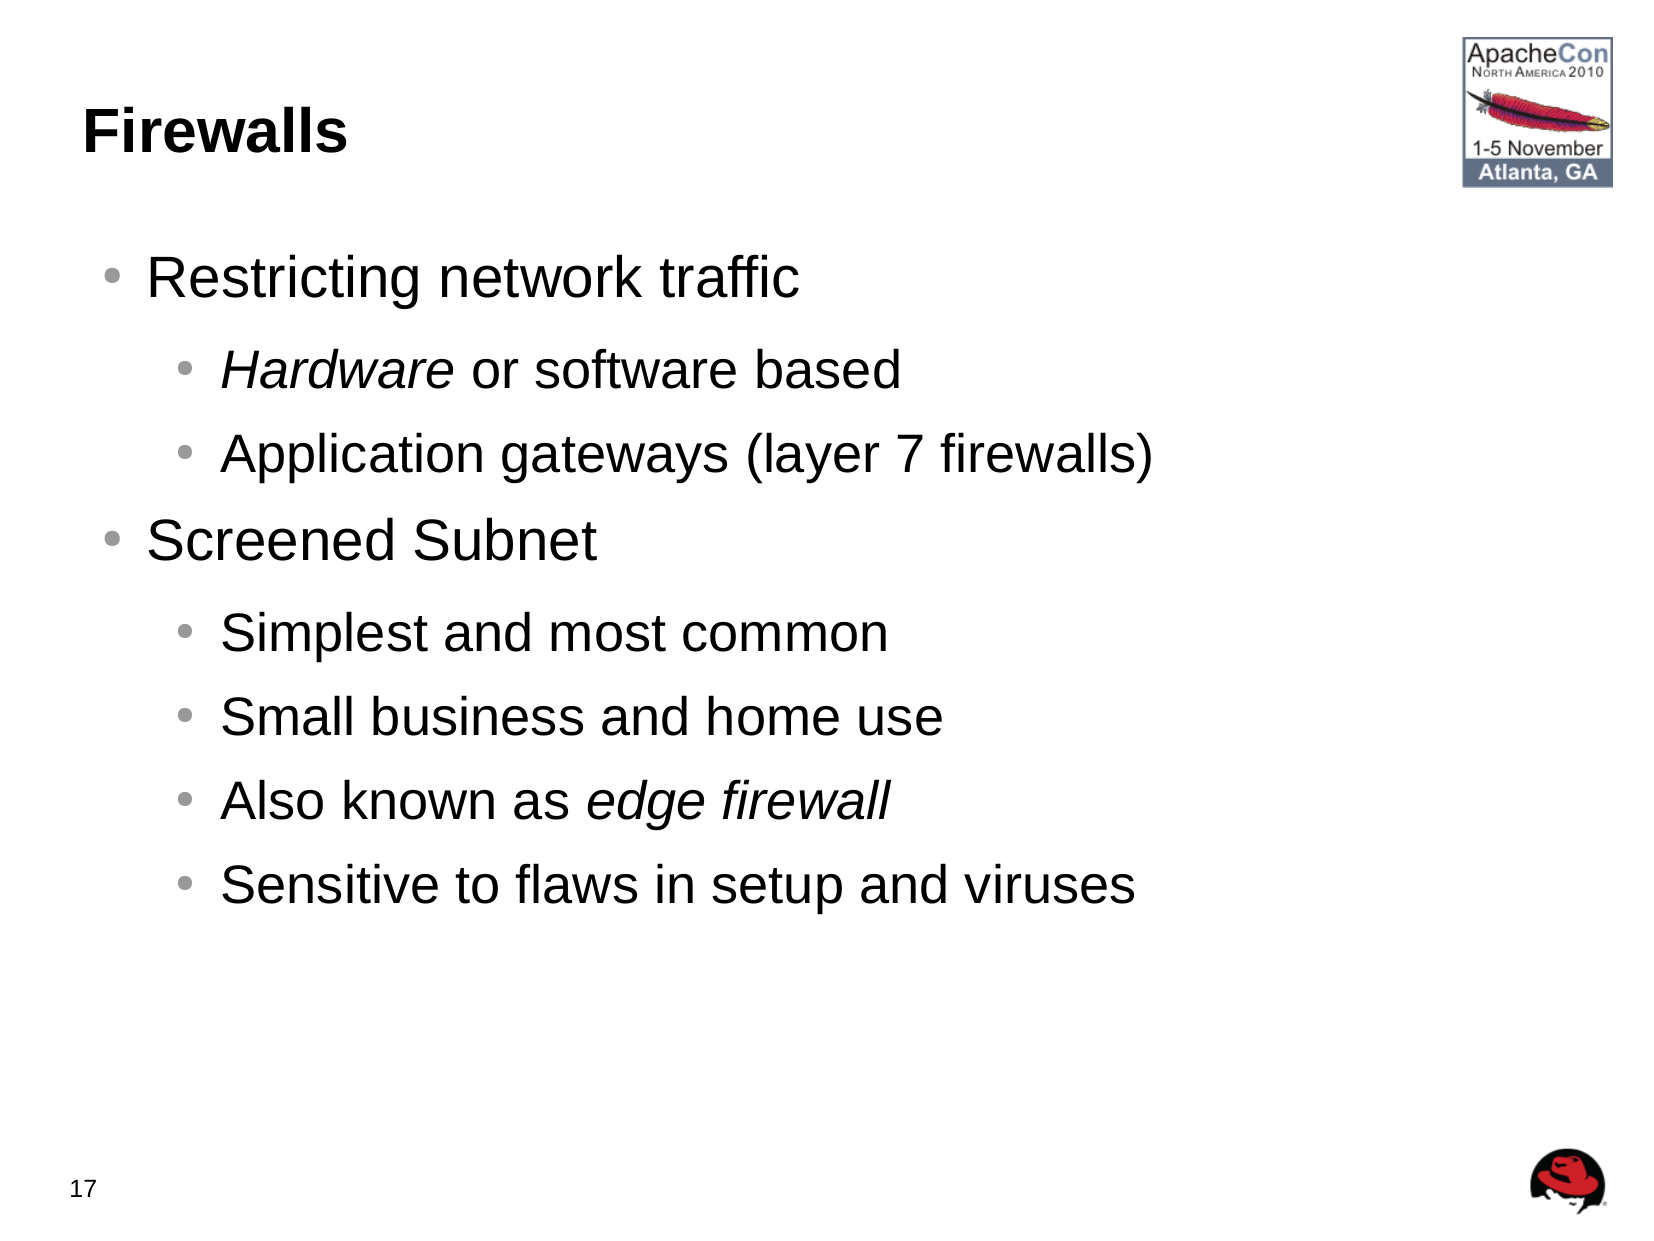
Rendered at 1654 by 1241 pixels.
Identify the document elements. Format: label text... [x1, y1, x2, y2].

picture [1462, 37, 1613, 188]
picture [1529, 1146, 1613, 1224]
list Restricting network traffic Hardware or software based Application gateways (layer 7 firewalls) Screened Subnet Simplest and most common Small business and home use Also known as edge firewall Sensitive to flaws in setup and viruses [86, 244, 1576, 1024]
title Firewalls [82, 45, 1571, 218]
